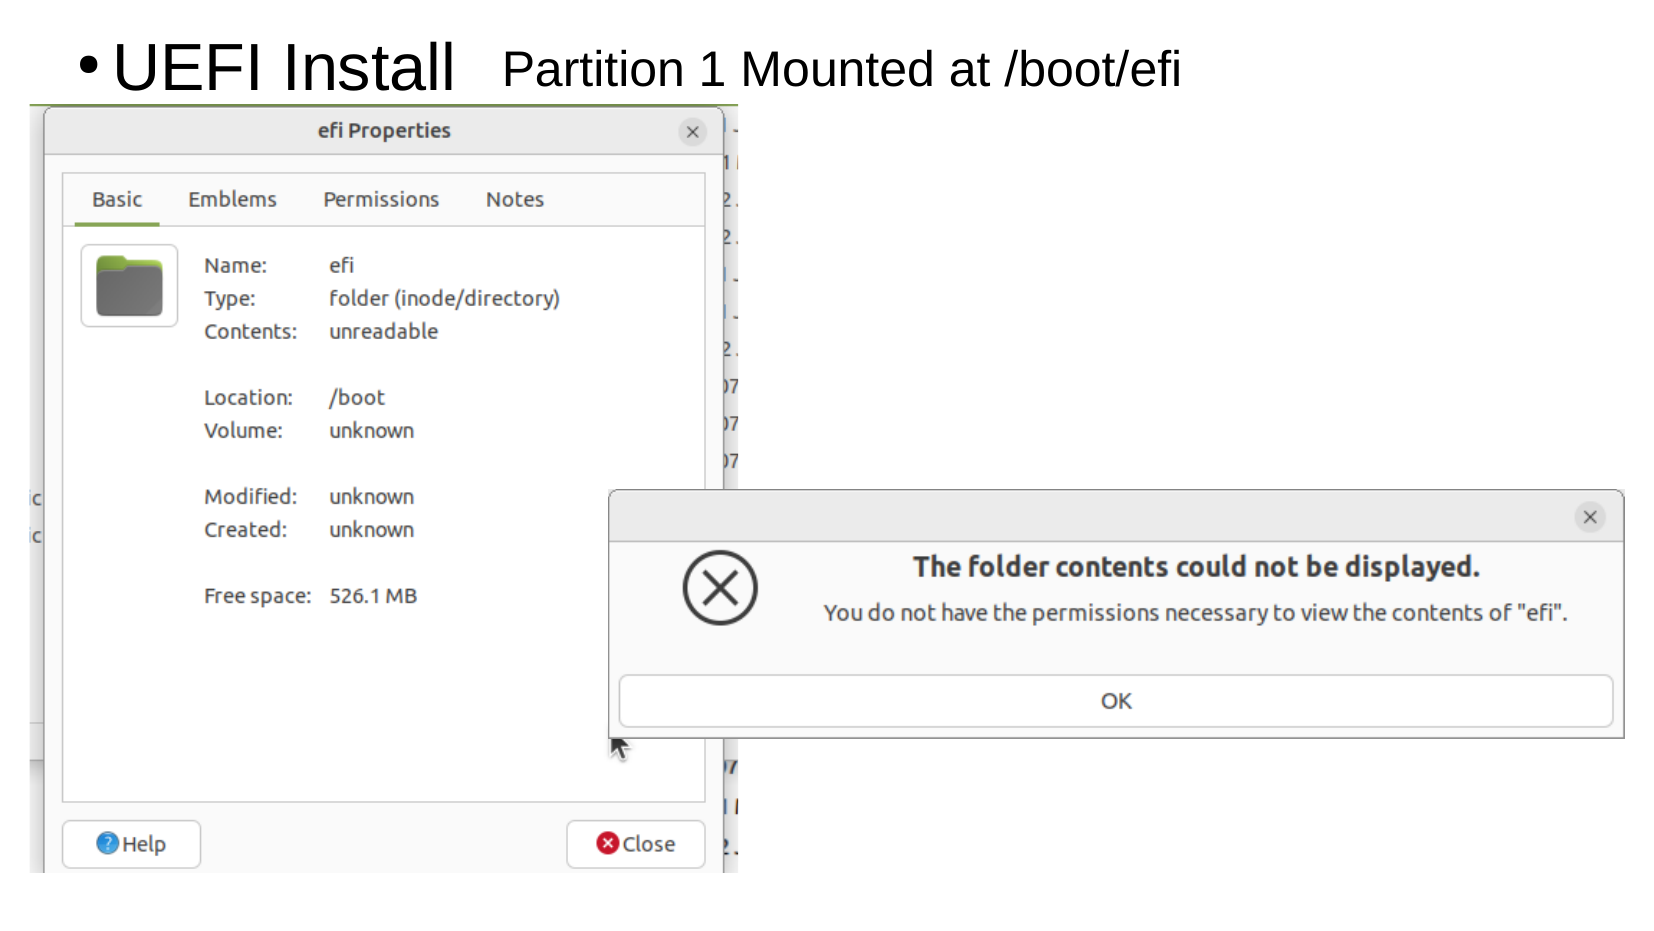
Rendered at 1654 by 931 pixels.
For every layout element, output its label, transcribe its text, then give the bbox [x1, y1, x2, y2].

title UEFI Install [76, 29, 1565, 105]
picture [29, 104, 1625, 873]
subtitle Partition 1 Mounted at /boot/efi [501, 41, 1300, 98]
